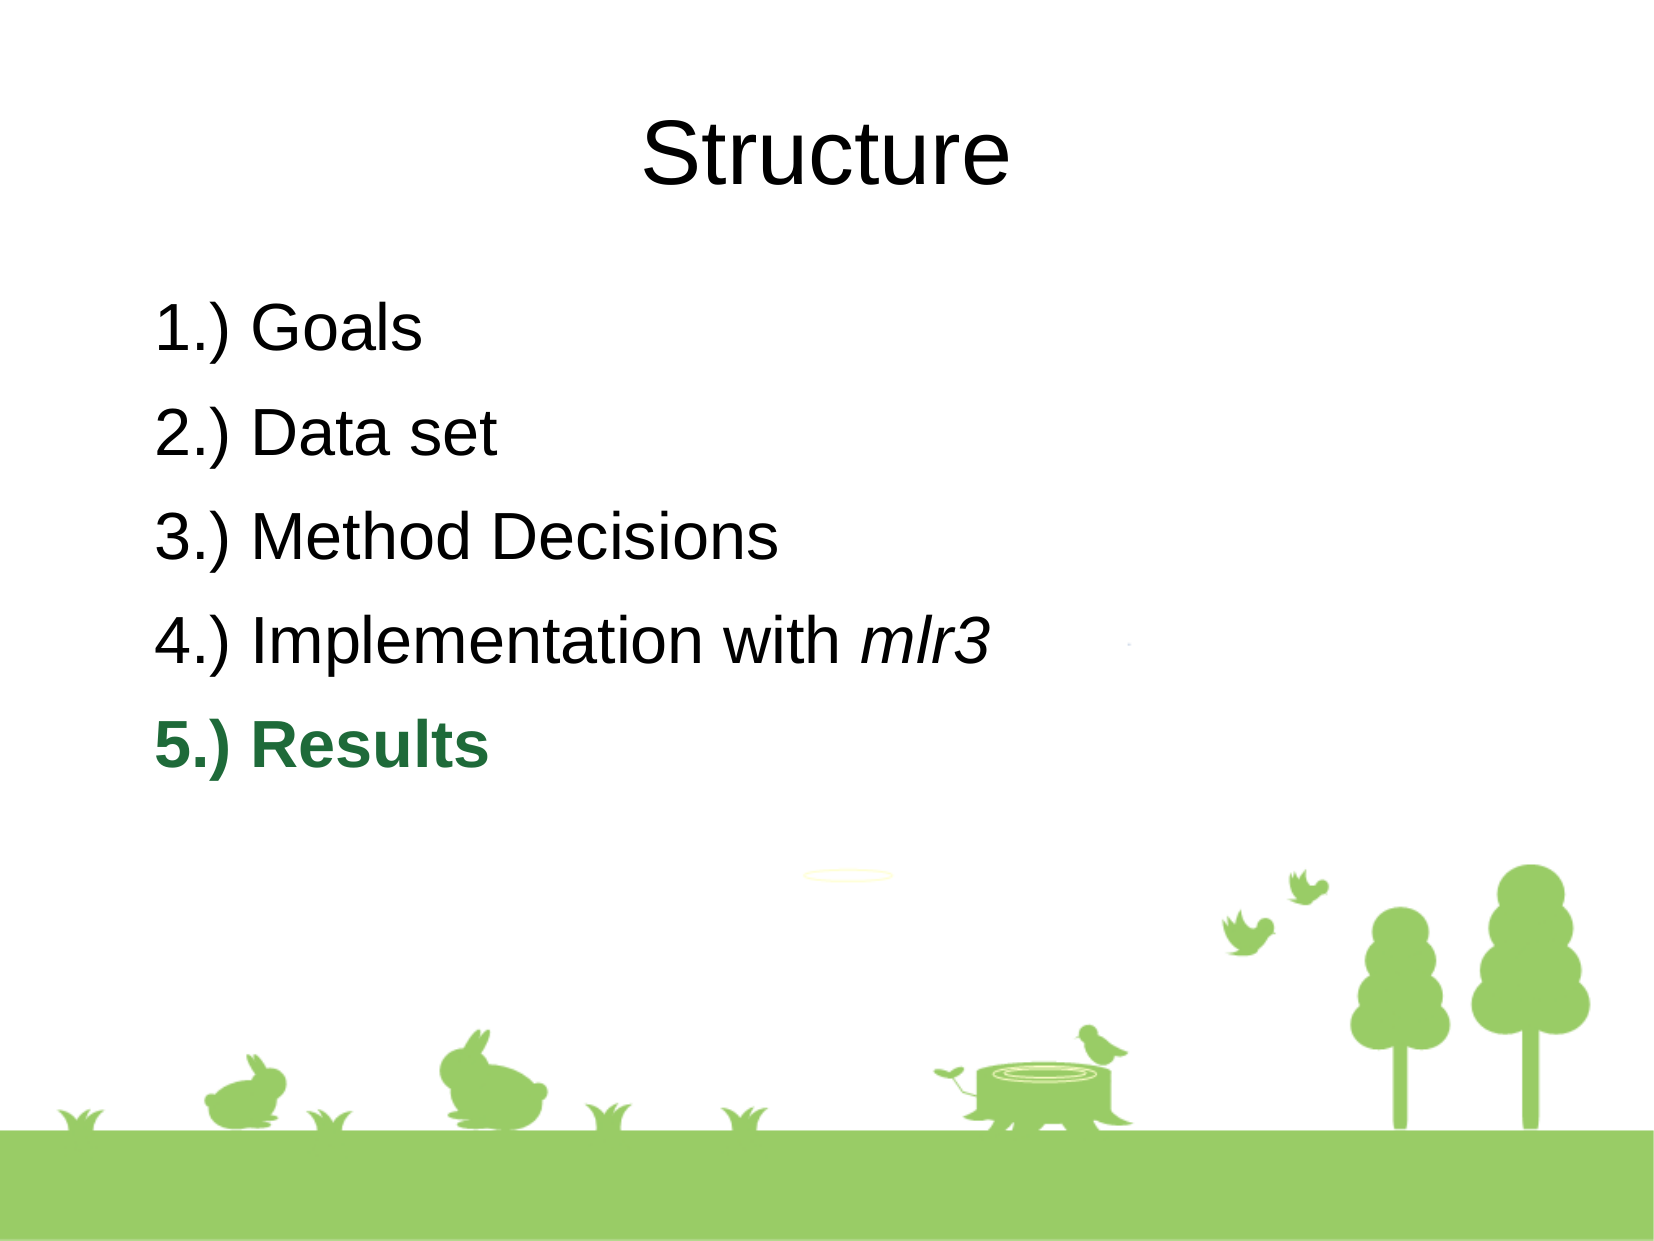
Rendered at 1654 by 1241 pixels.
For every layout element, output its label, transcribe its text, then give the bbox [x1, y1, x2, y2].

list 1.) Goals 2.) Data set 3.) Method Decisions 4.) Implementation with mlr3 5.) Results [83, 290, 1572, 1010]
title Structure [82, 49, 1571, 257]
picture [0, 0, 1654, 1241]
